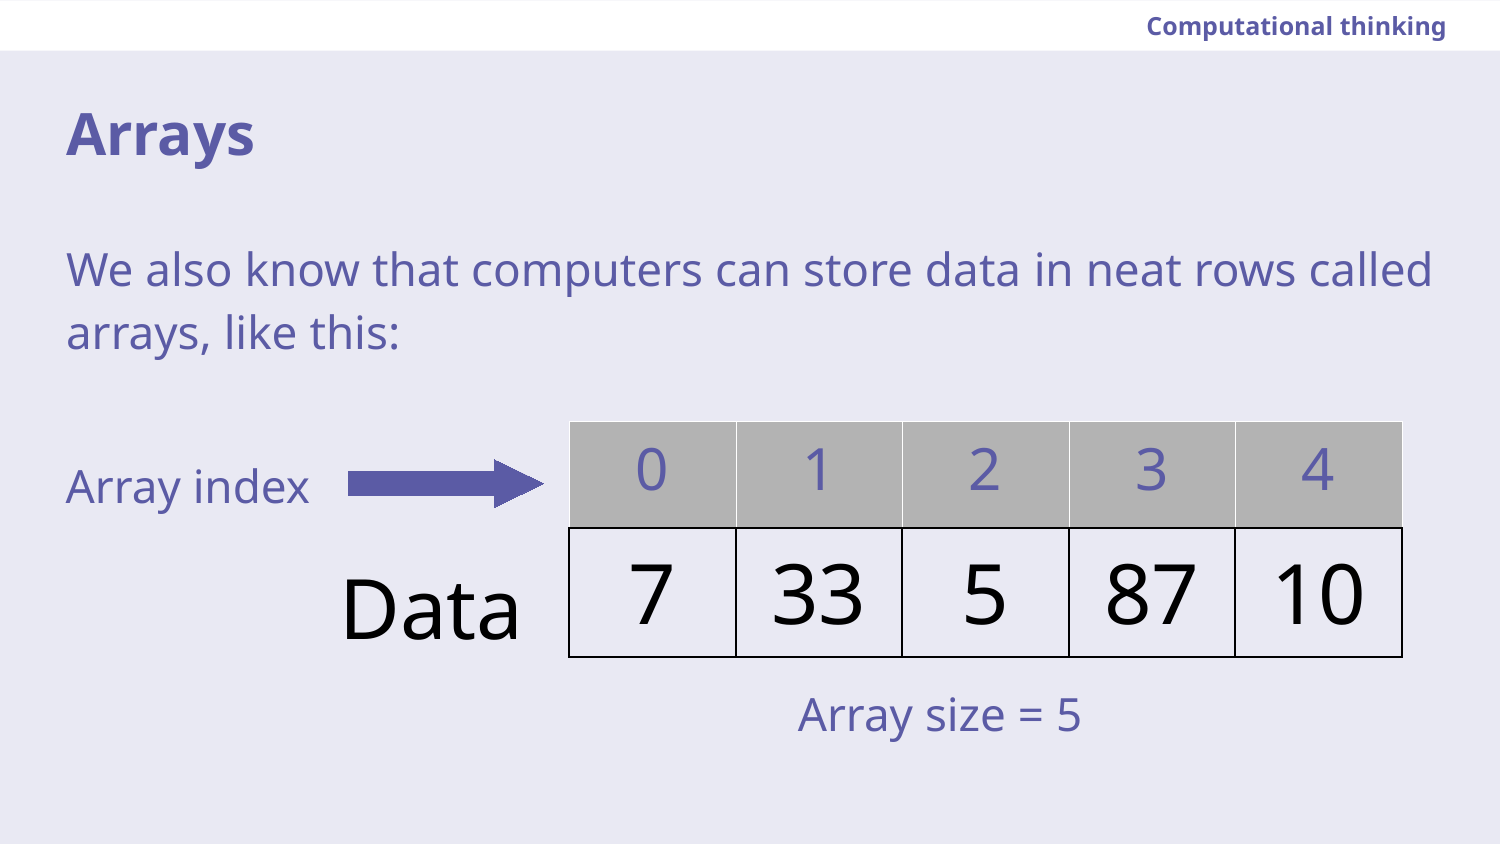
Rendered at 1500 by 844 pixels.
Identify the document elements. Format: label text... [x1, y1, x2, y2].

text_box Arrays [51, 74, 1441, 191]
text_box [348, 459, 544, 508]
text_box Data [324, 543, 567, 656]
table_cell 87 [1070, 529, 1234, 656]
table_header 2 [903, 422, 1069, 527]
text_box Array size = 5 [783, 675, 1158, 745]
table_header 3 [1070, 422, 1235, 527]
text_box We also know that computers can store data in neat rows called arrays, like this: [51, 216, 1453, 674]
text_box Array index [50, 446, 367, 520]
table_cell 33 [737, 529, 901, 656]
table_cell 7 [570, 529, 735, 656]
table_header 1 [737, 422, 902, 527]
table_header 4 [1236, 422, 1402, 527]
subtitle Computational thinking [862, 0, 1448, 52]
table_cell 5 [903, 529, 1068, 656]
table_header 0 [570, 422, 736, 527]
table_cell 10 [1236, 529, 1401, 656]
